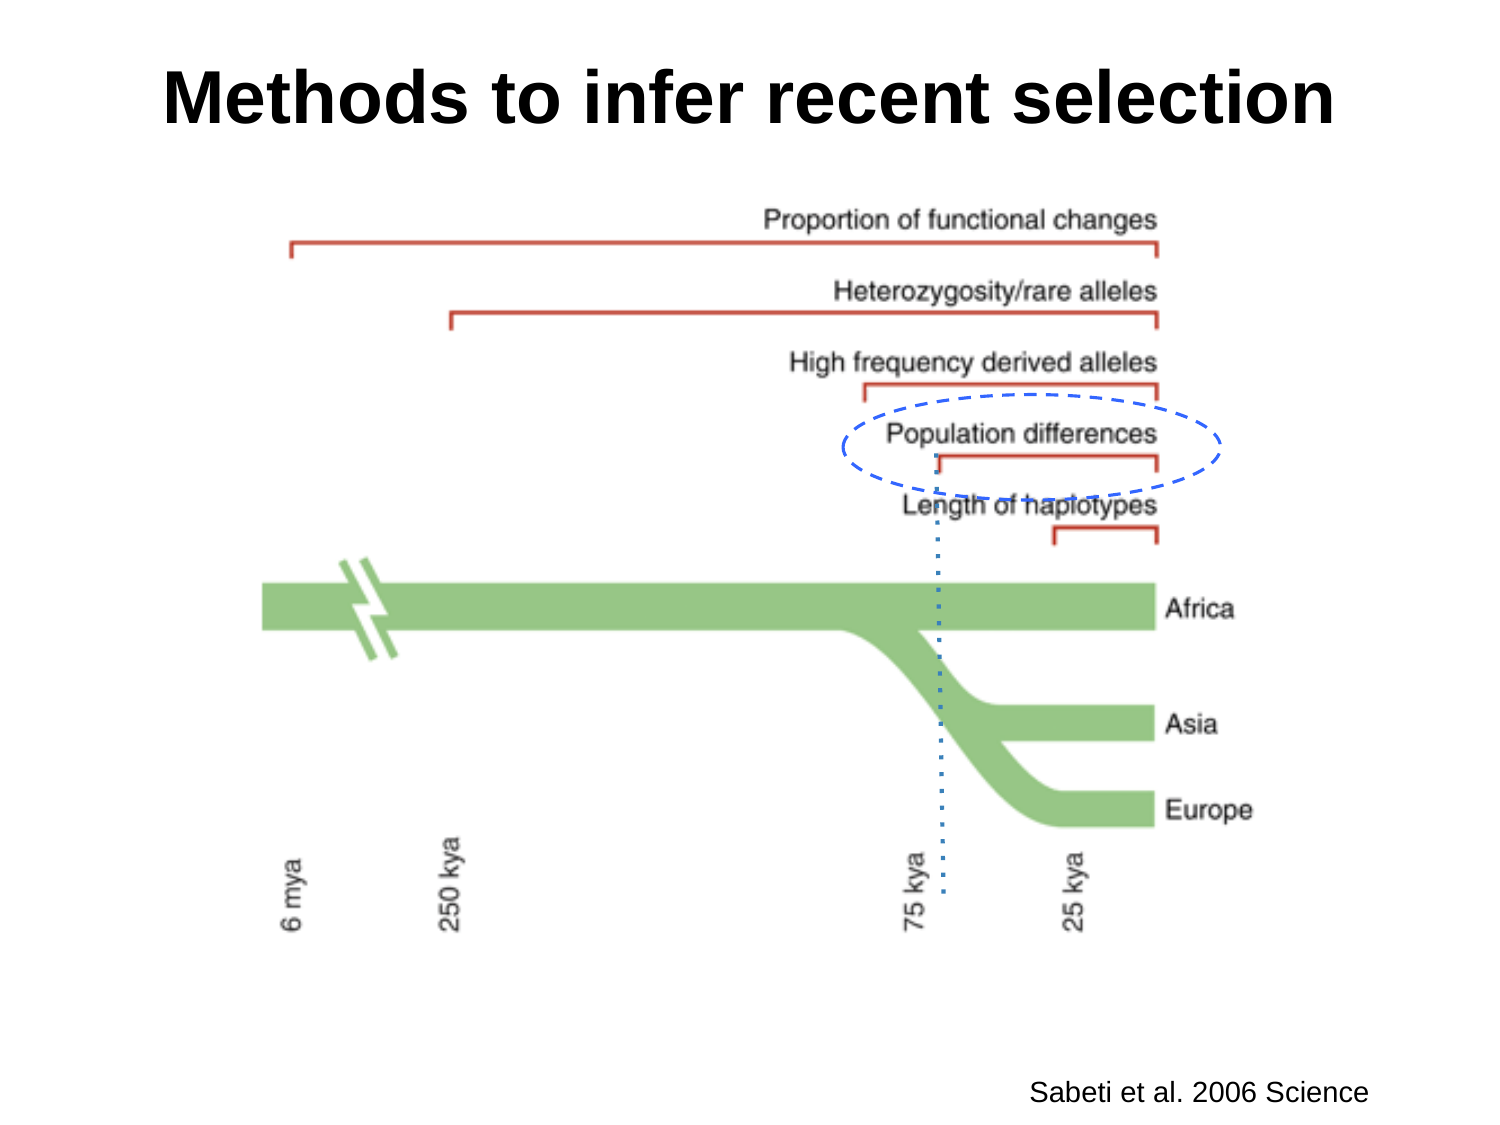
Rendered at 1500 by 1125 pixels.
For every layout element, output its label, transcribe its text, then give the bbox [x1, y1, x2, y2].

picture [247, 188, 1268, 940]
text_box Sabeti et al. 2006 Science [1014, 1065, 1500, 1116]
text_box Methods to infer recent selection [74, 0, 1425, 188]
